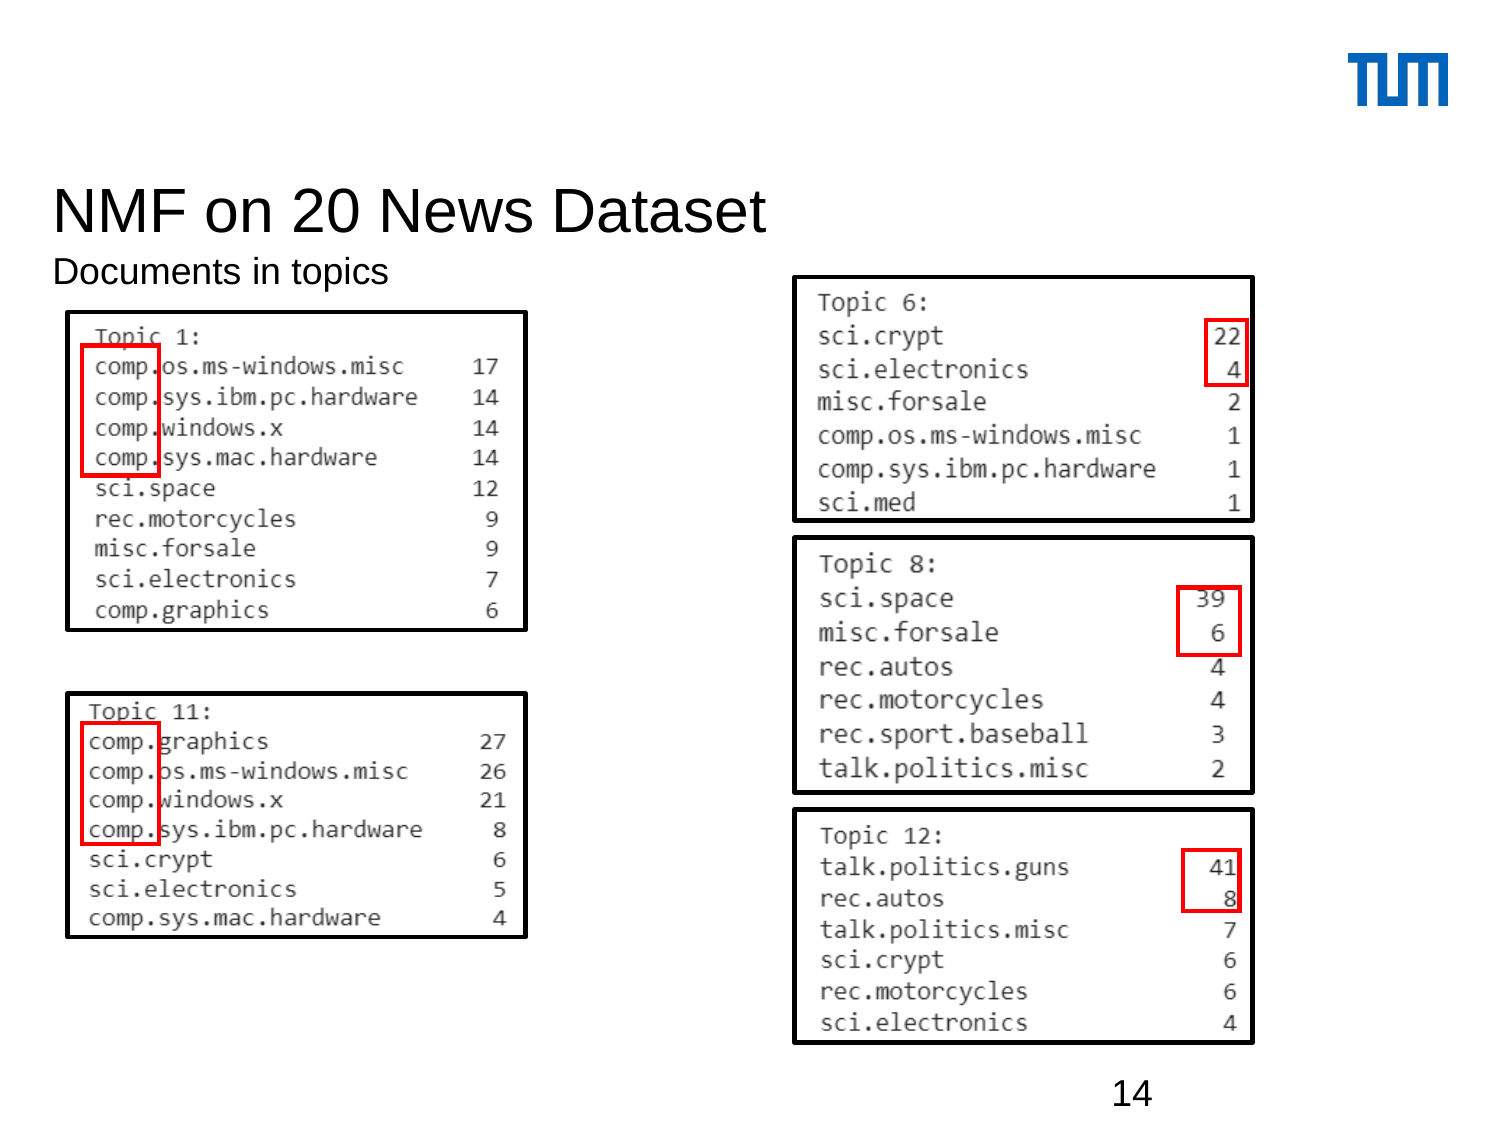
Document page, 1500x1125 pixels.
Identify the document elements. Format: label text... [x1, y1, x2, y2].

text_box <number> [1111, 1061, 1448, 1122]
picture [70, 695, 524, 935]
picture [796, 811, 1250, 1041]
picture [796, 279, 1250, 519]
picture [1348, 53, 1448, 106]
picture [796, 540, 1250, 791]
picture [70, 314, 524, 628]
text_box NMF on 20 News Dataset Documents in topics [52, 165, 1449, 233]
